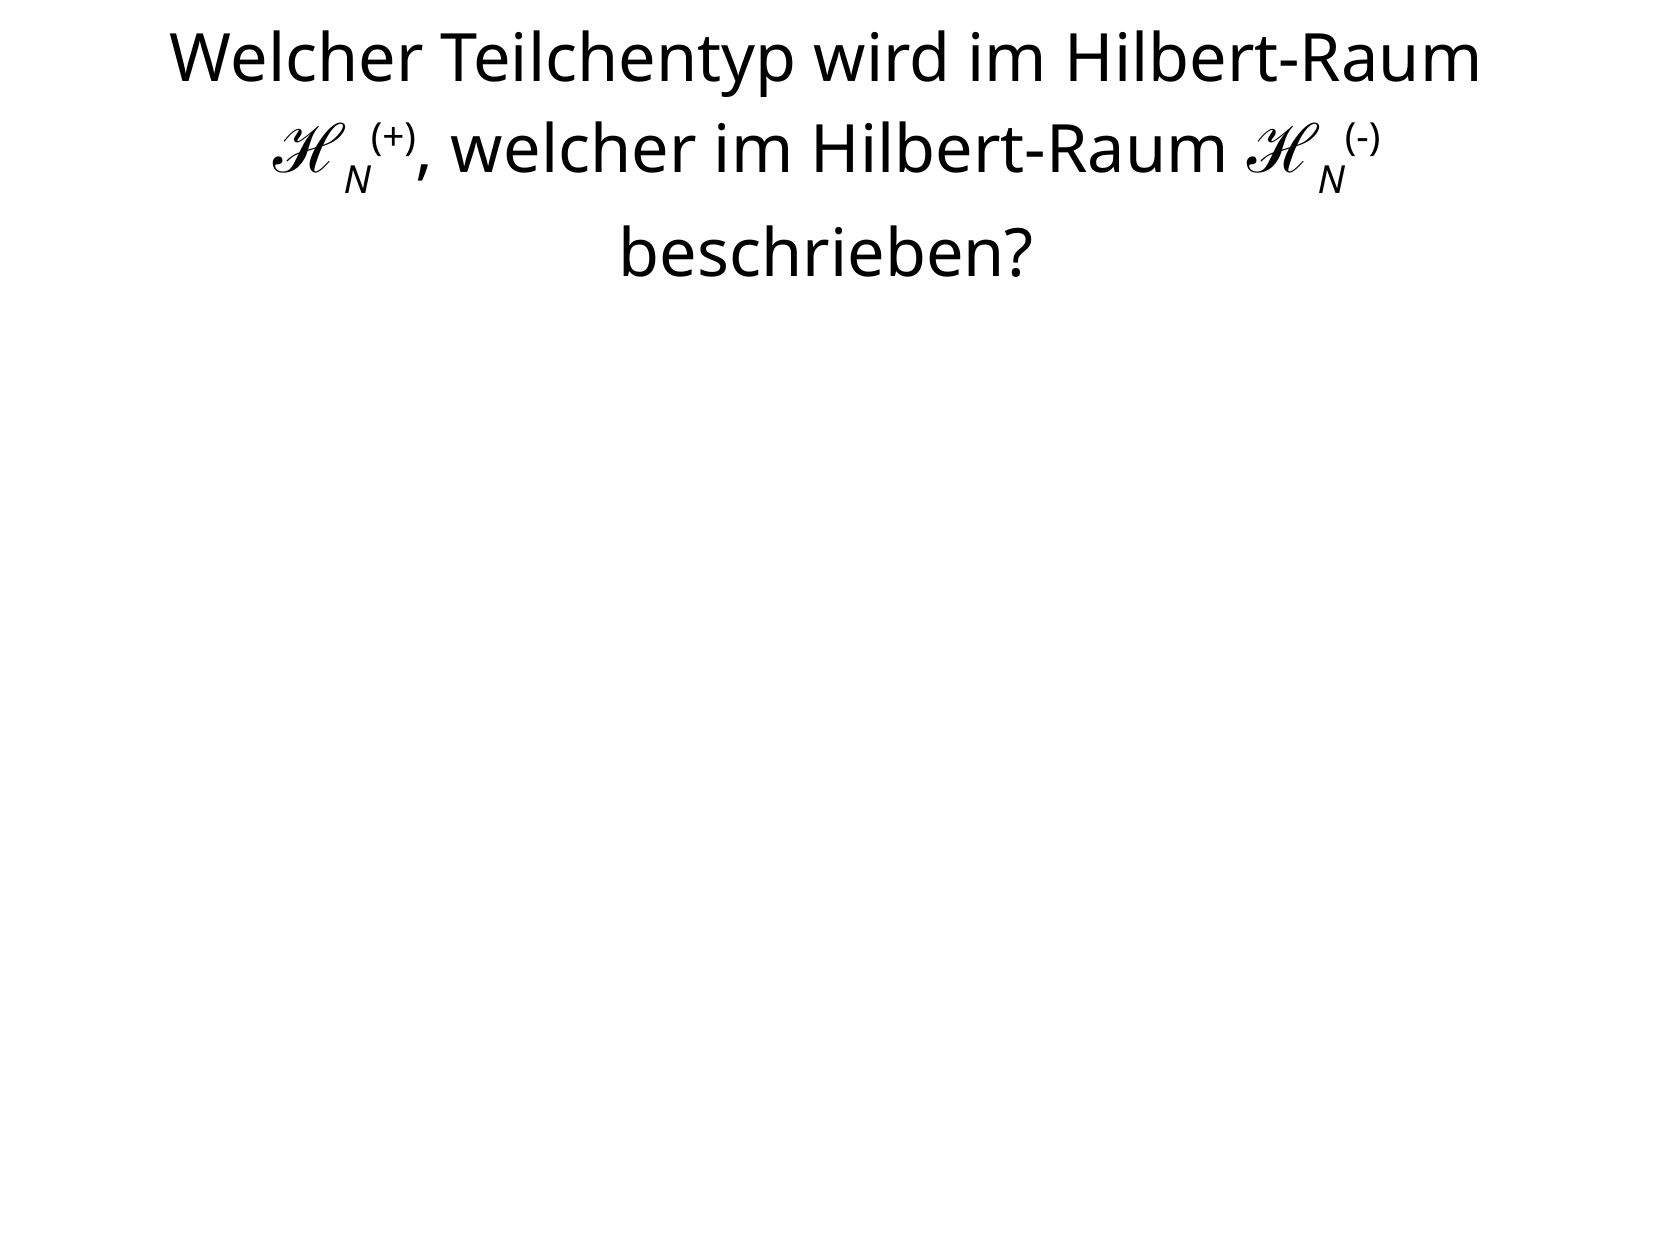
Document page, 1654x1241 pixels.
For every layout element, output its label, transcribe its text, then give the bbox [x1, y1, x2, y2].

title Welcher Teilchentyp wird im Hilbert-Raum ℋN(+), welcher im Hilbert-Raum ℋN(-) beschrieben? [82, 49, 1571, 257]
